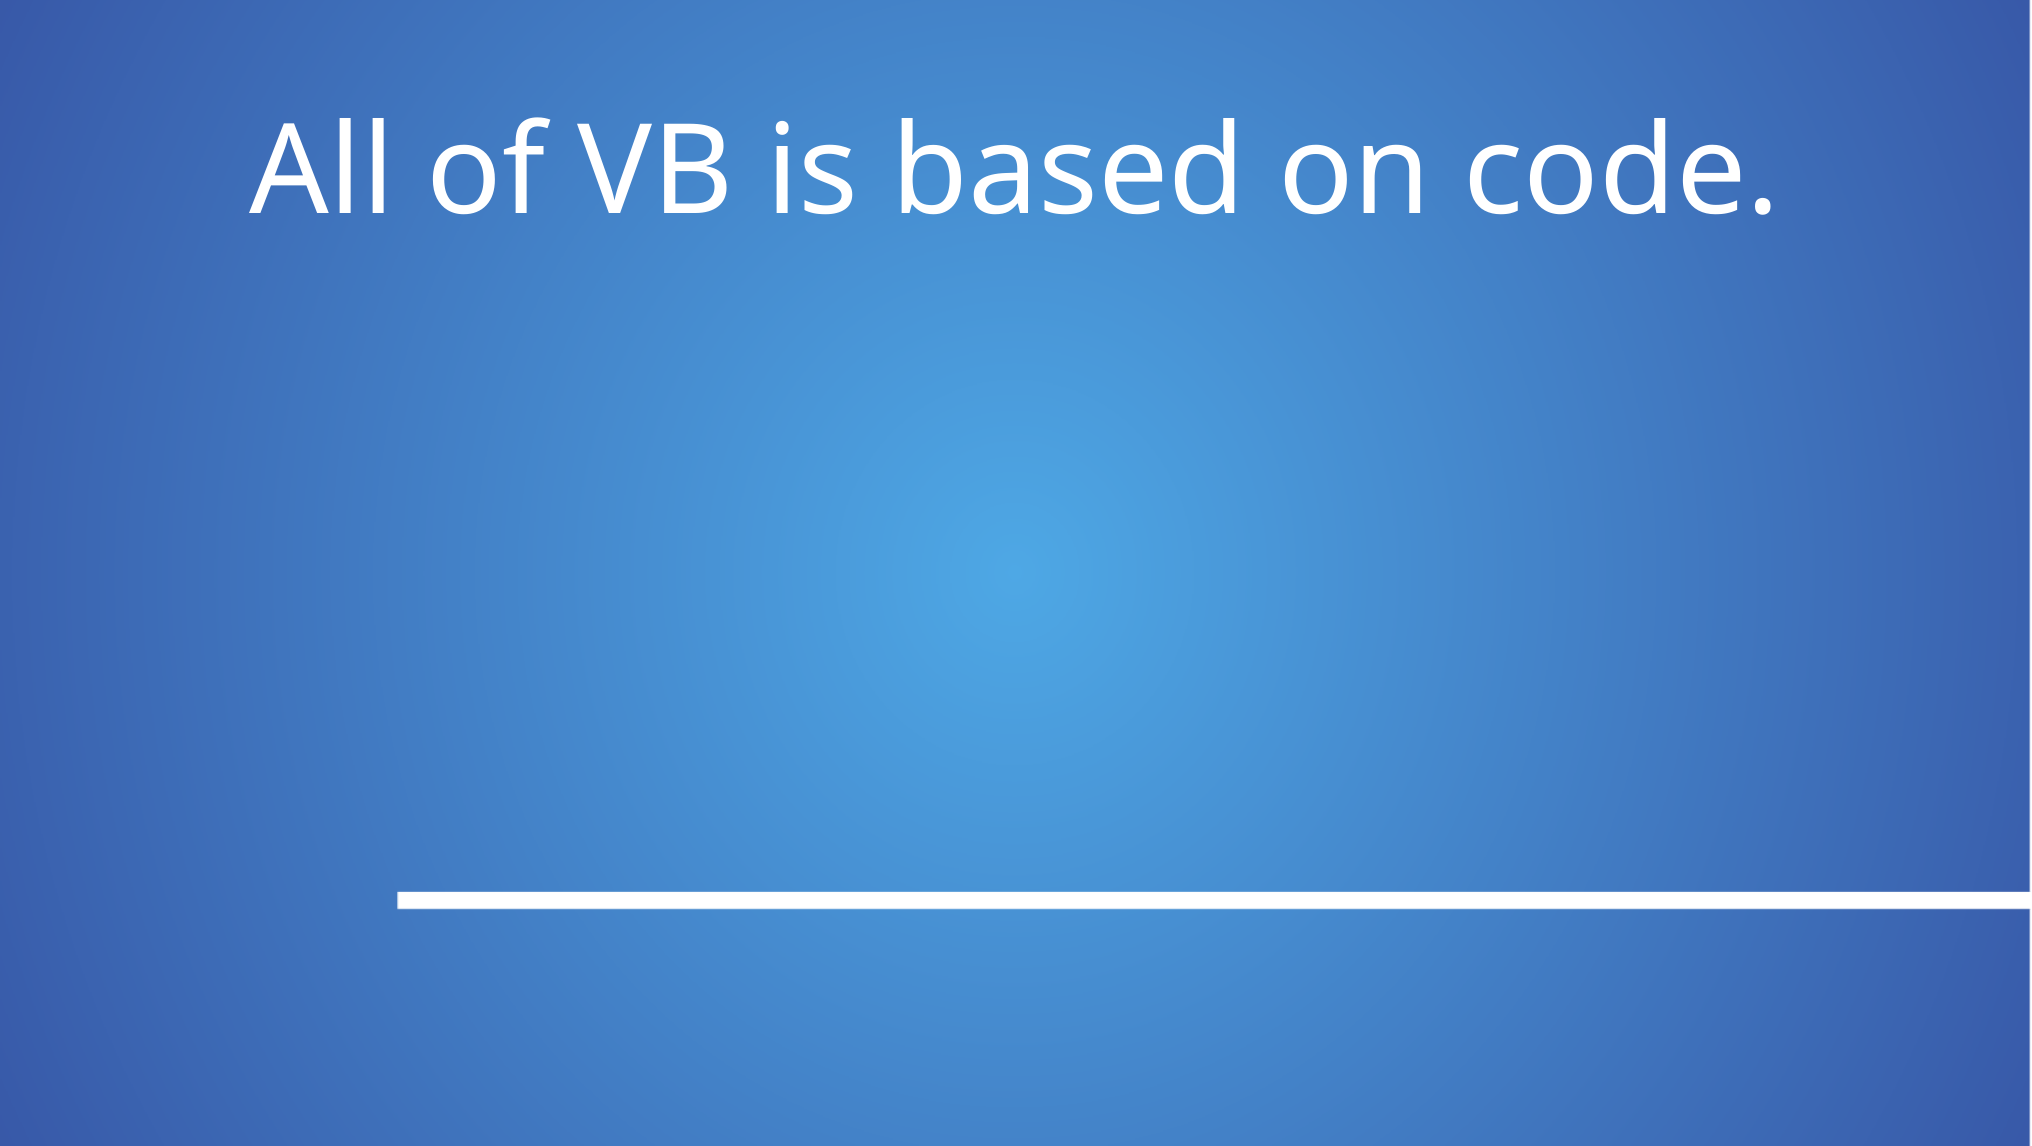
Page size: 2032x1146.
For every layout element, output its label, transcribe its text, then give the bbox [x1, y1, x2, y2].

title All of VB is based on code. [101, 45, 1930, 284]
picture [0, 0, 2032, 1146]
